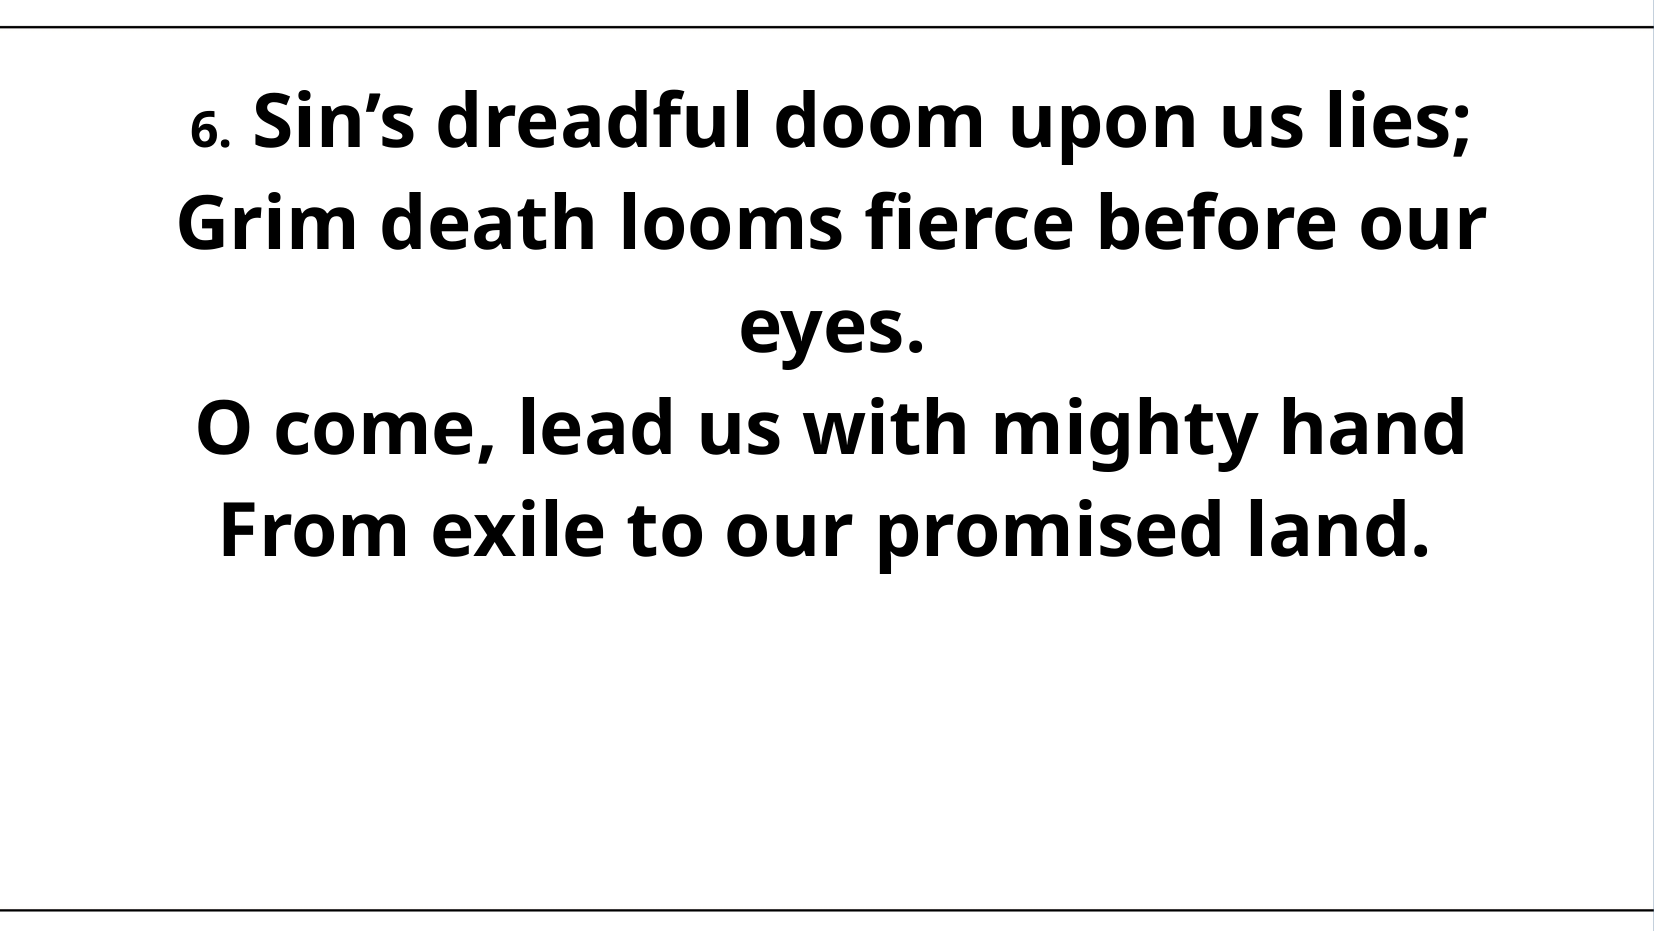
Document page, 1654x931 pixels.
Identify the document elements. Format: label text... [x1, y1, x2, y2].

picture [0, 0, 1654, 931]
text_box 6. Sin’s dreadful doom upon us lies; Grim death looms fierce before our eyes. O come, lead us with mighty hand From exile to our promised land. [75, 60, 1591, 475]
